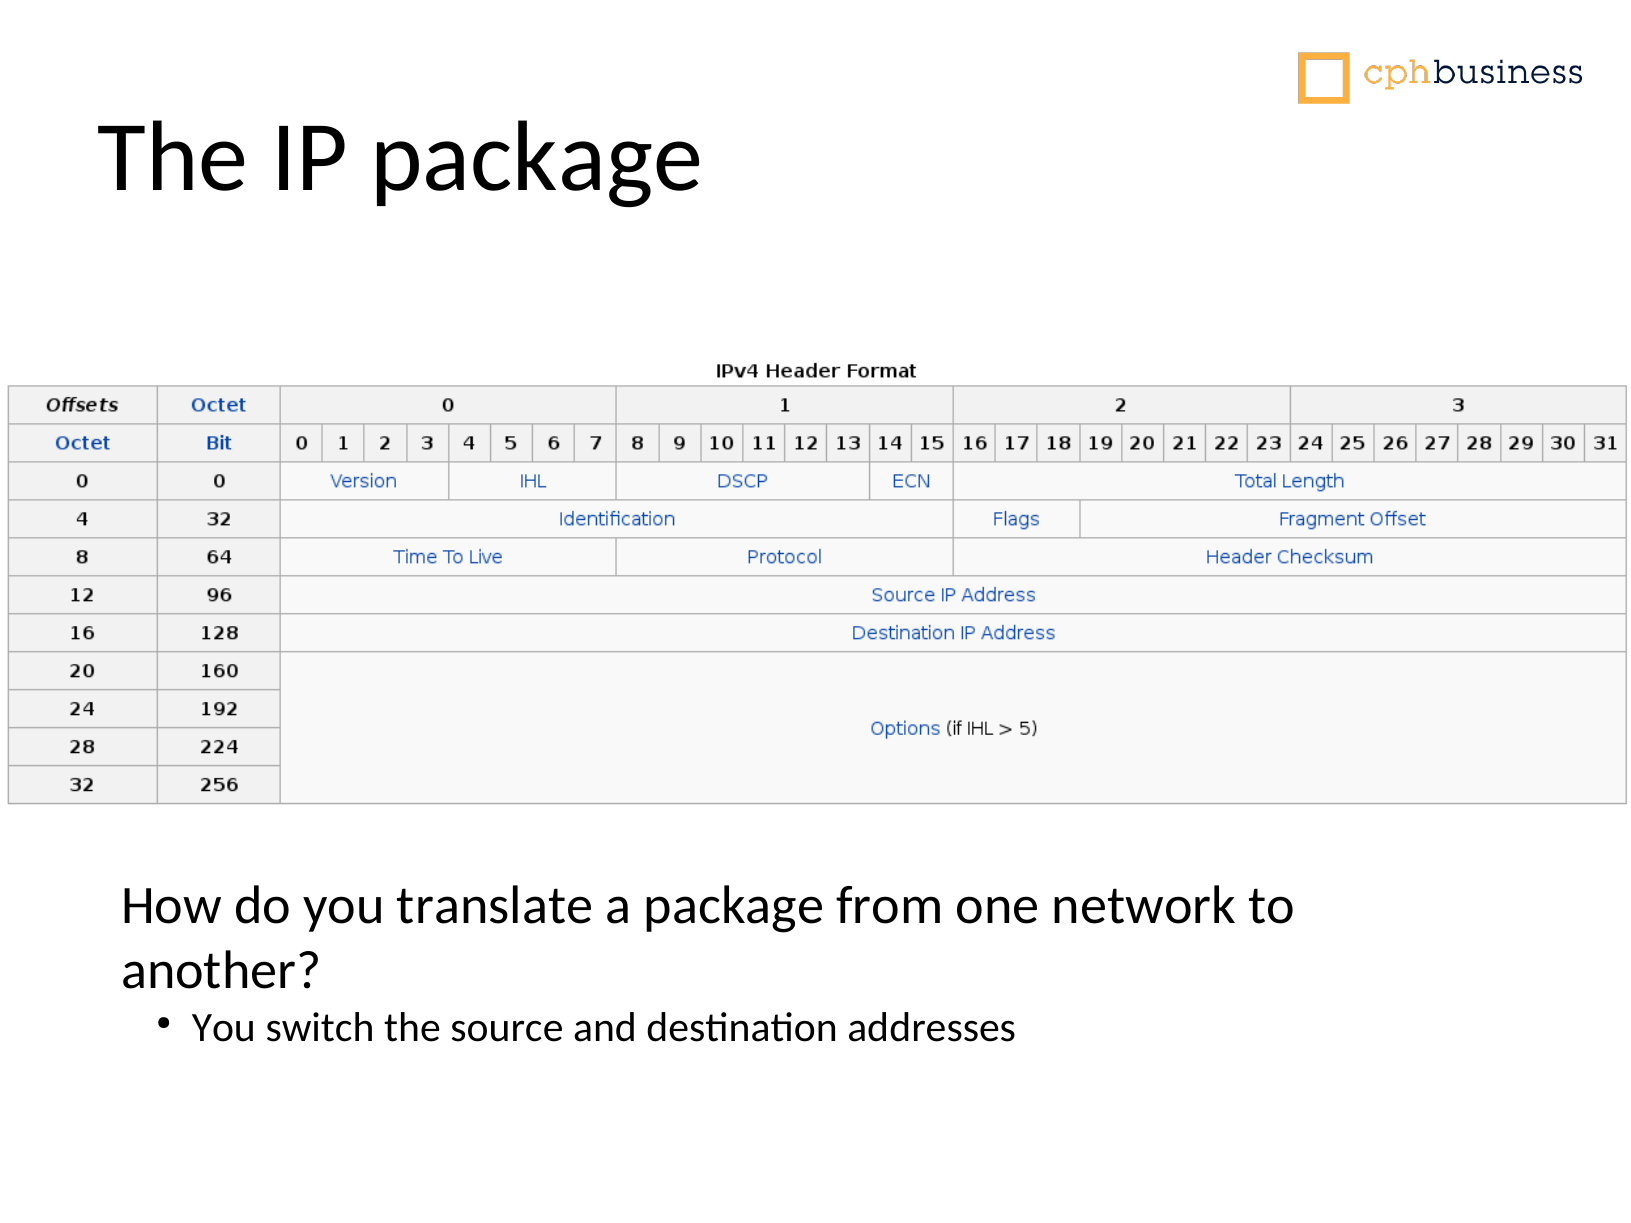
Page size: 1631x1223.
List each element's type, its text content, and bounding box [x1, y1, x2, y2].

picture [1247, 1, 1631, 155]
picture [0, 354, 1631, 807]
text_box How do you translate a package from one network to another? You switch the source and destination addresses [106, 862, 1524, 993]
title The IP package [81, 48, 1549, 253]
